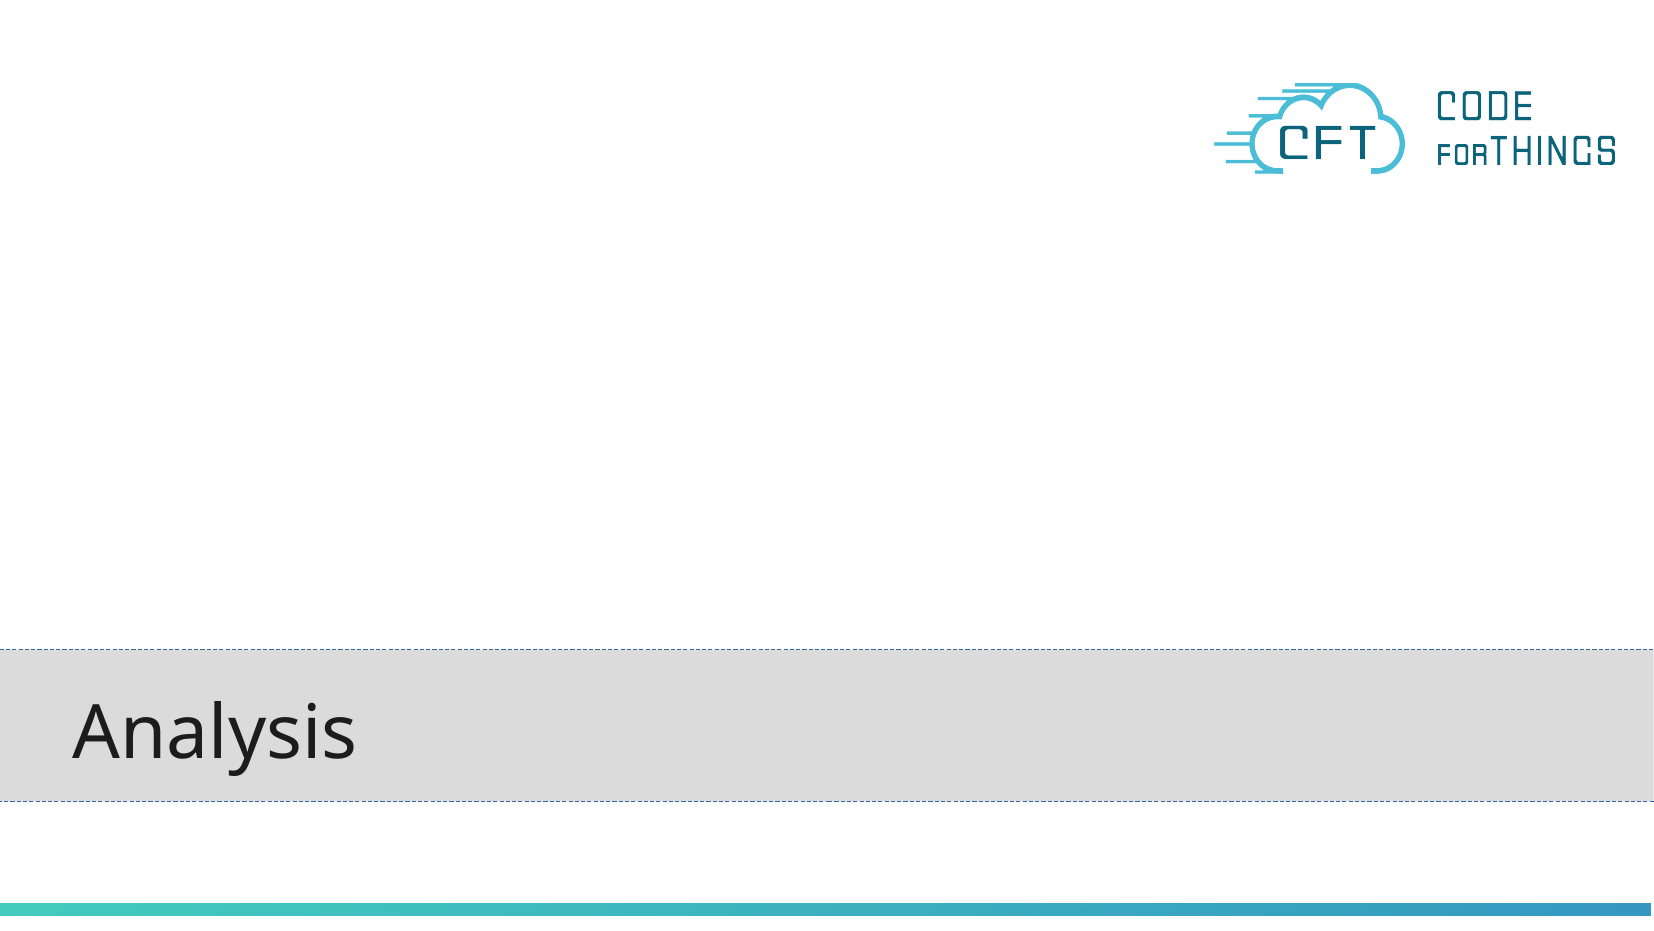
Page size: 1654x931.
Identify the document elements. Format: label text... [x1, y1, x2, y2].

title Analysis [53, 651, 1542, 807]
picture [1214, 83, 1615, 174]
